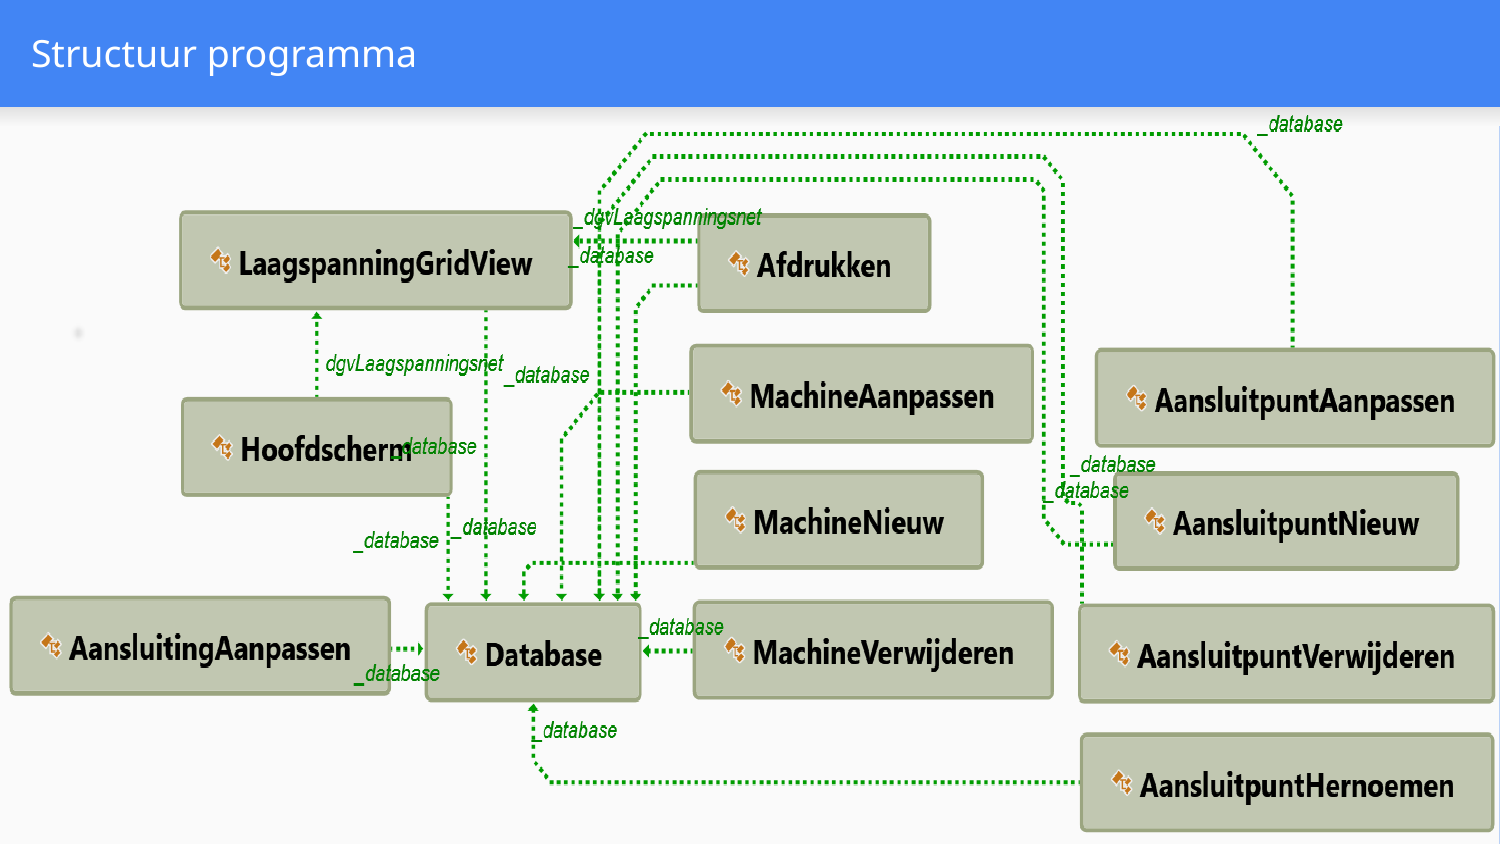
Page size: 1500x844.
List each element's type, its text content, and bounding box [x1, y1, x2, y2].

picture [0, 106, 1500, 844]
title Structuur programma [16, 2, 1464, 102]
